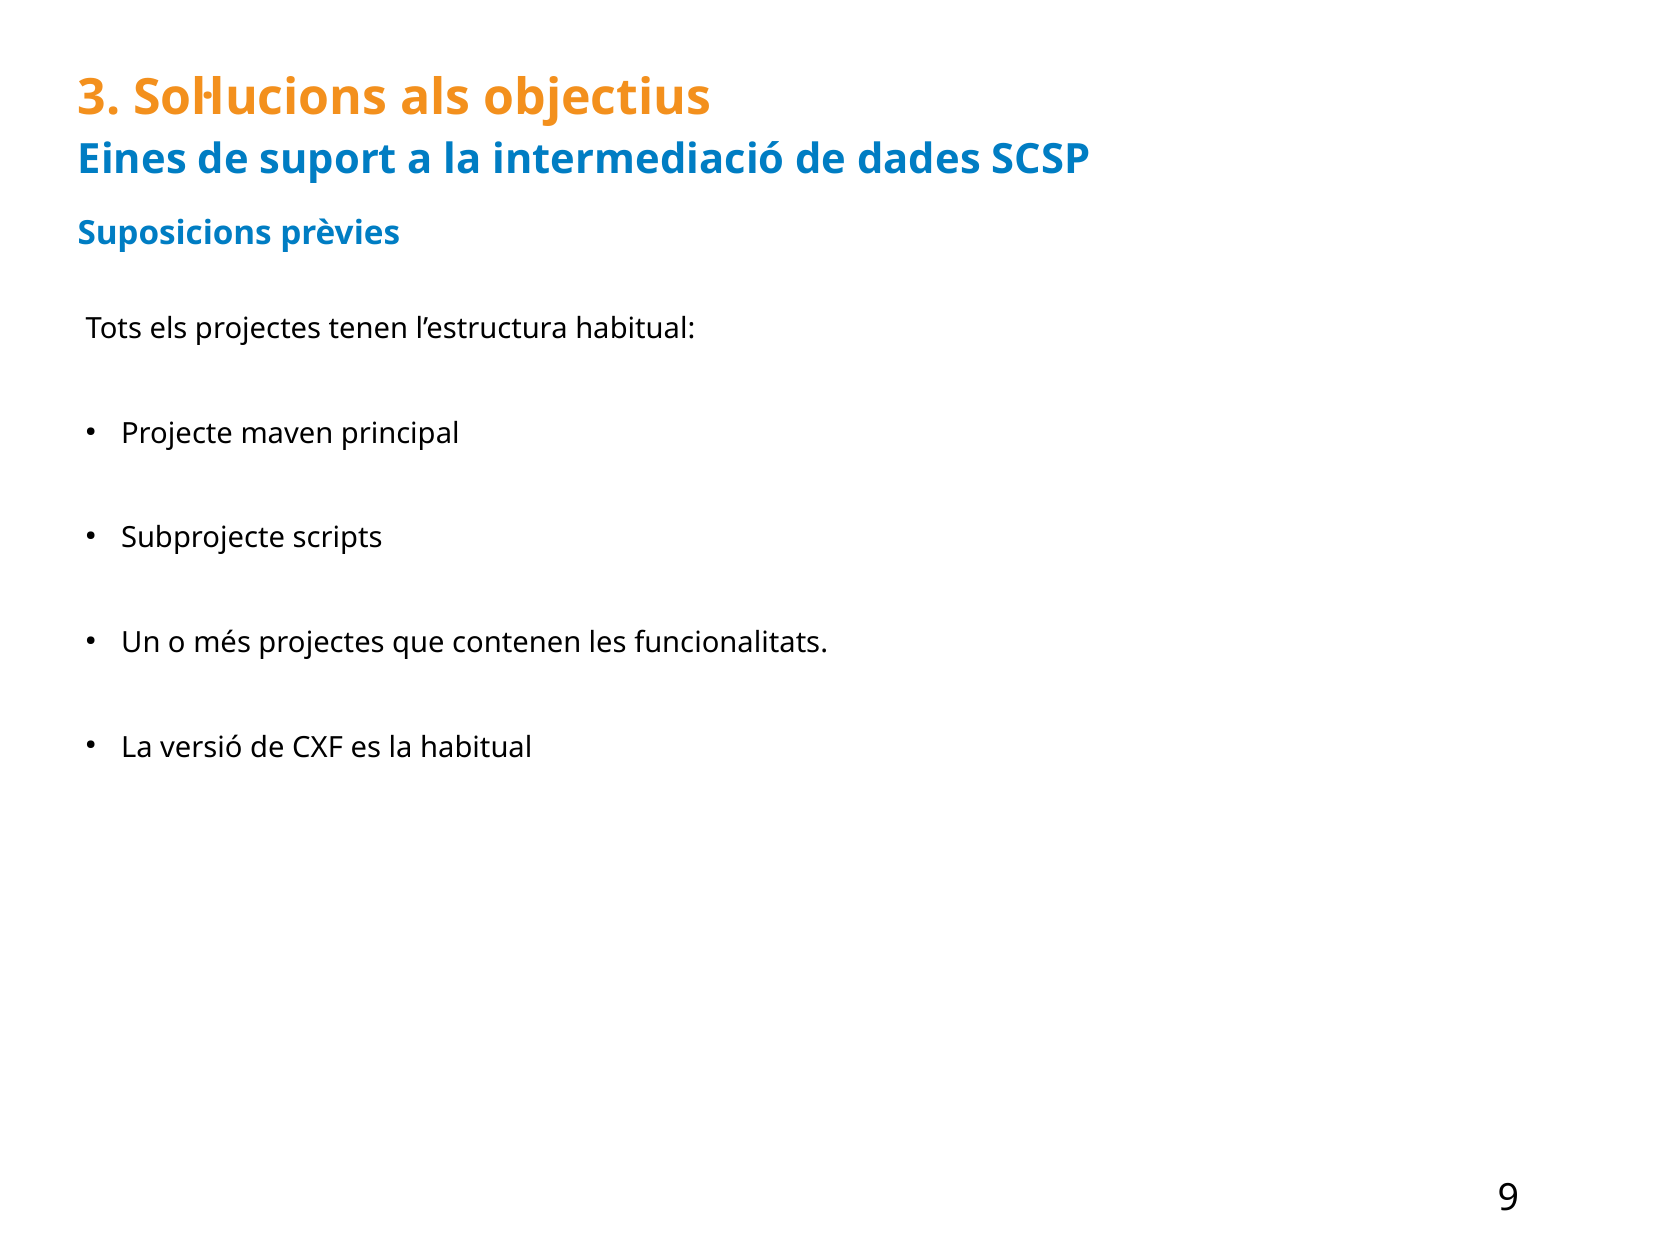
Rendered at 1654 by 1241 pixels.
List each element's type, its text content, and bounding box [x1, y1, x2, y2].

text_box 3. Sol·lucions als objectius Eines de suport a la intermediació de dades SCSP Suposicions prèvies [63, 53, 1535, 148]
text_box <número> [1482, 1163, 1654, 1229]
text_box Tots els projectes tenen l’estructura habitual: Projecte maven principal Subprojecte scripts Un o més projectes que contenen les funcionalitats. La versió de CXF es la habitual [70, 248, 1504, 1134]
